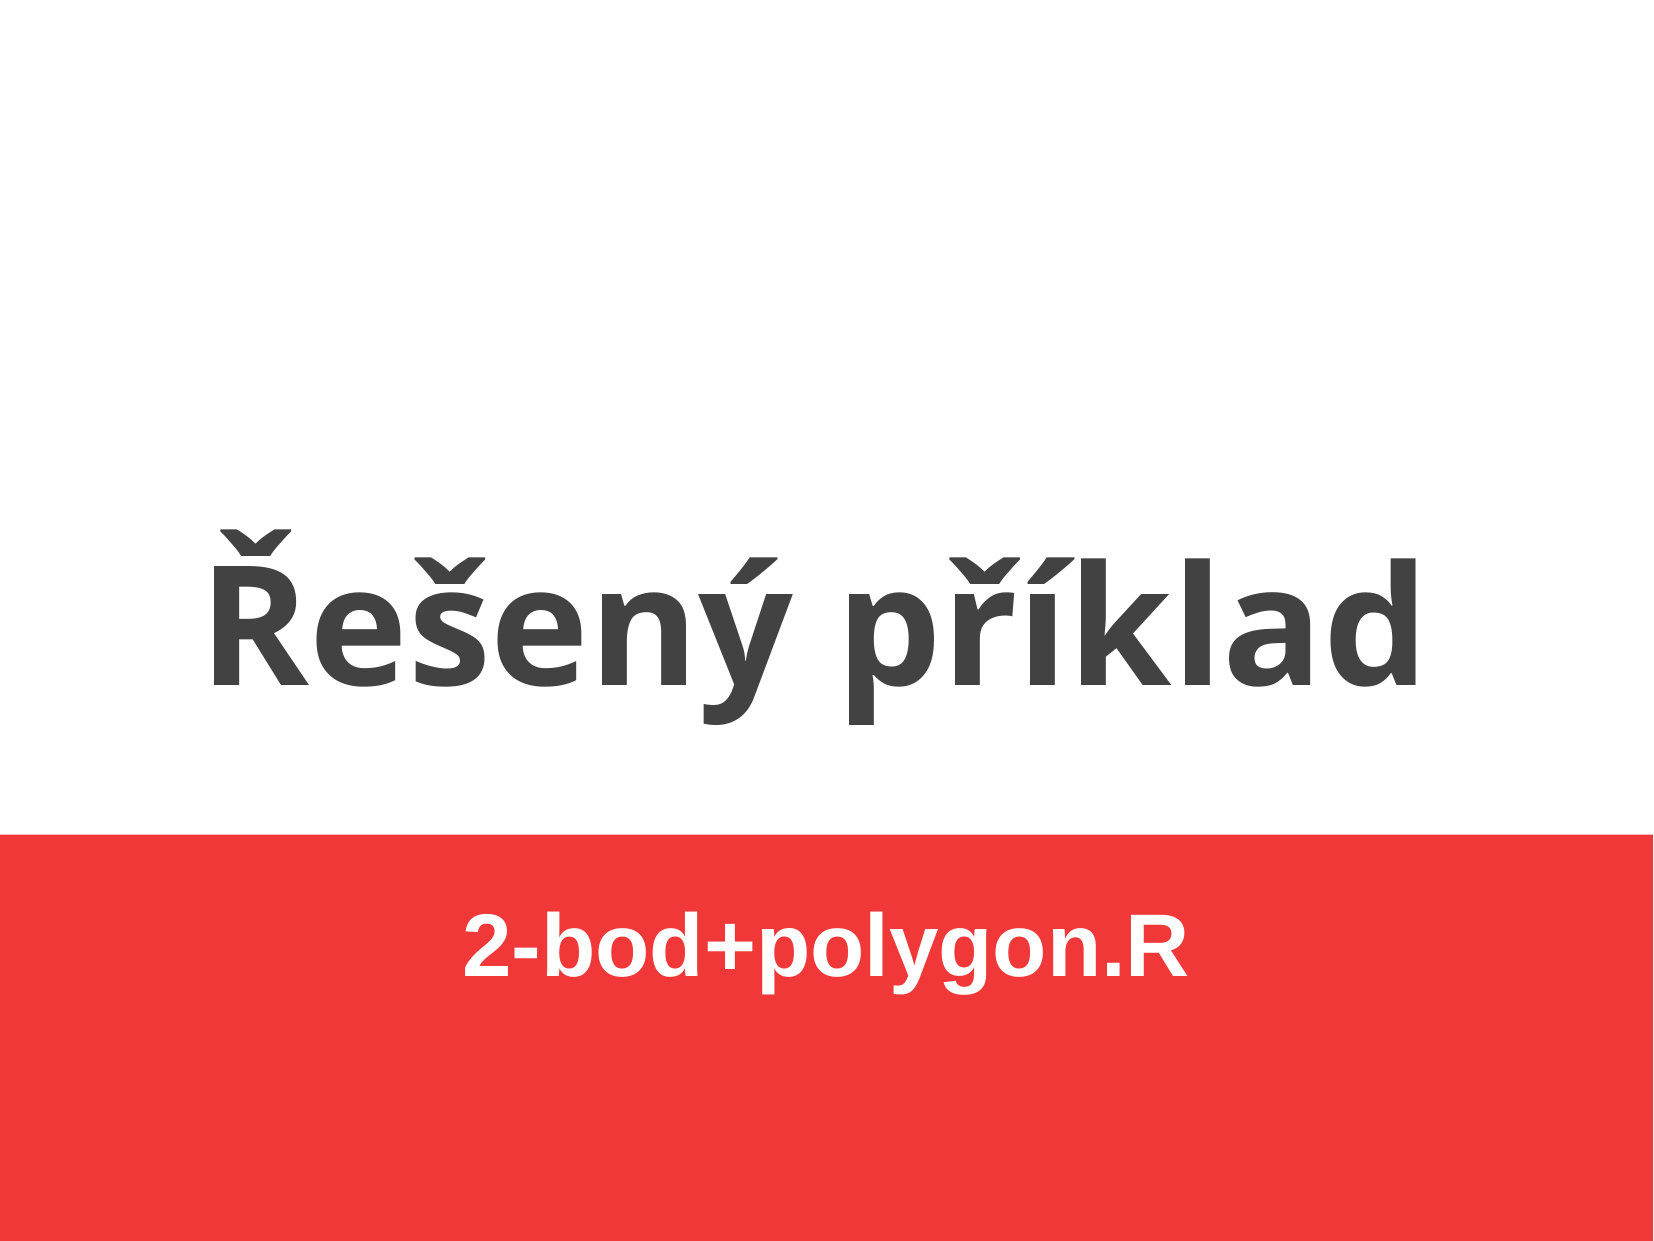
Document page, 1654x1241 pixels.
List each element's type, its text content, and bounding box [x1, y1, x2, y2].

subtitle 2-bod+polygon.R [82, 881, 1571, 1010]
title Řešený příklad [70, 430, 1559, 812]
